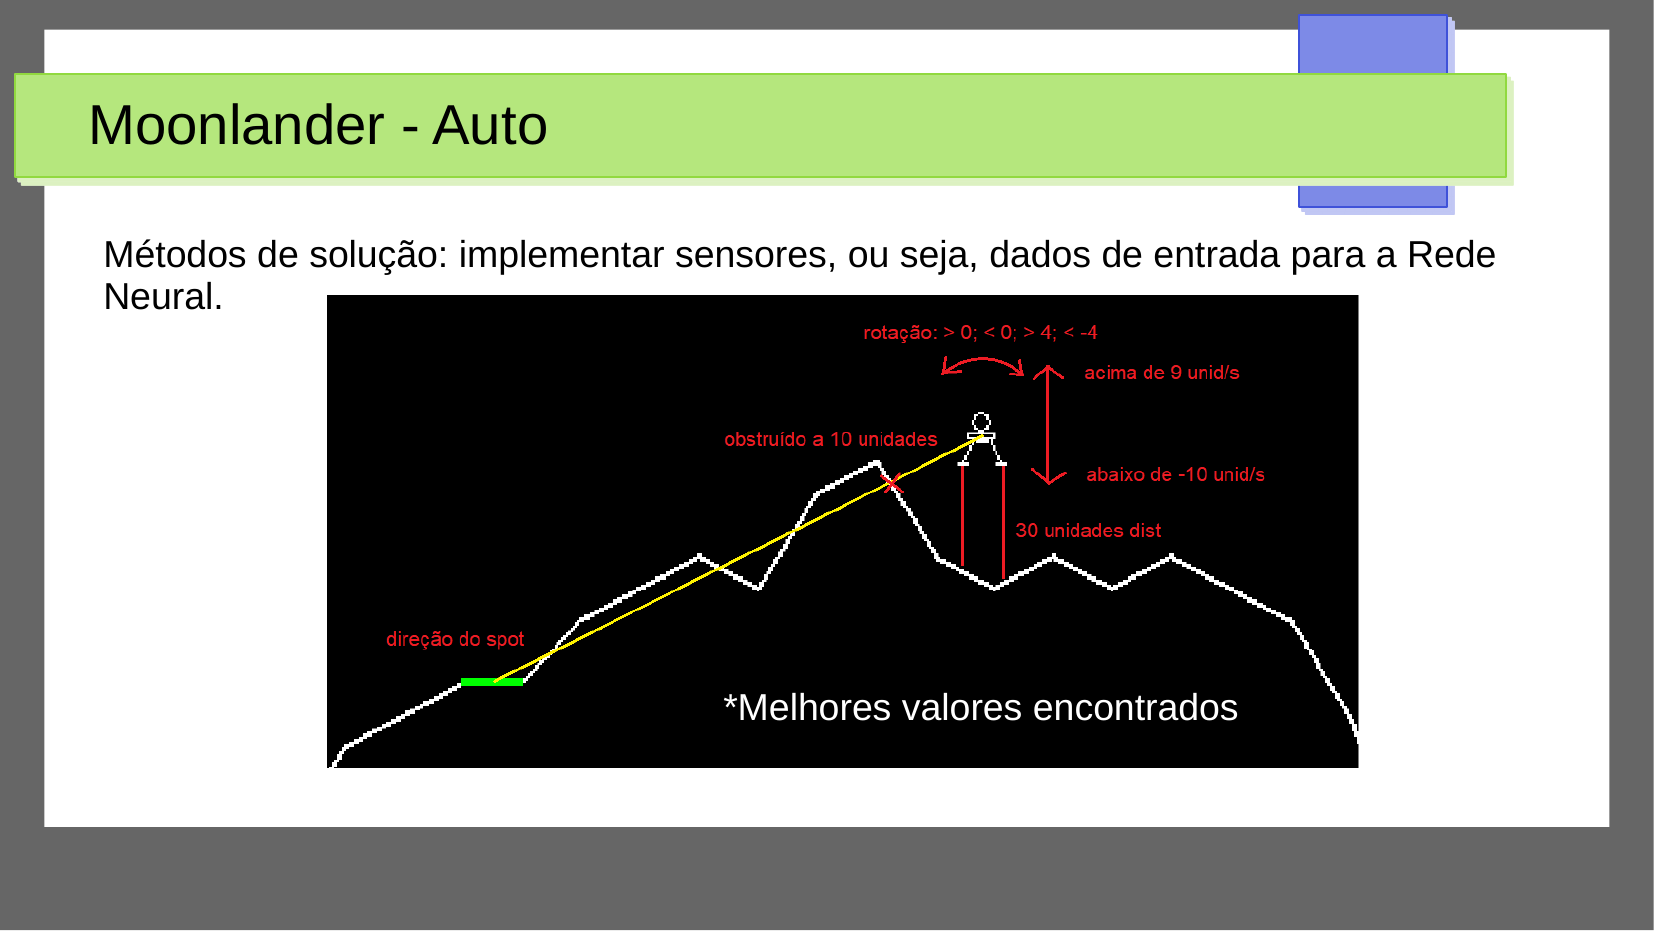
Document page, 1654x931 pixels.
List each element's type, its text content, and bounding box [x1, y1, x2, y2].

text_box Métodos de solução: implementar sensores, ou seja, dados de entrada para a Rede Neural. [88, 226, 1565, 325]
title Moonlander - Auto [88, 73, 1506, 178]
picture [327, 295, 1359, 768]
text_box *Melhores valores encontrados [708, 679, 1329, 768]
